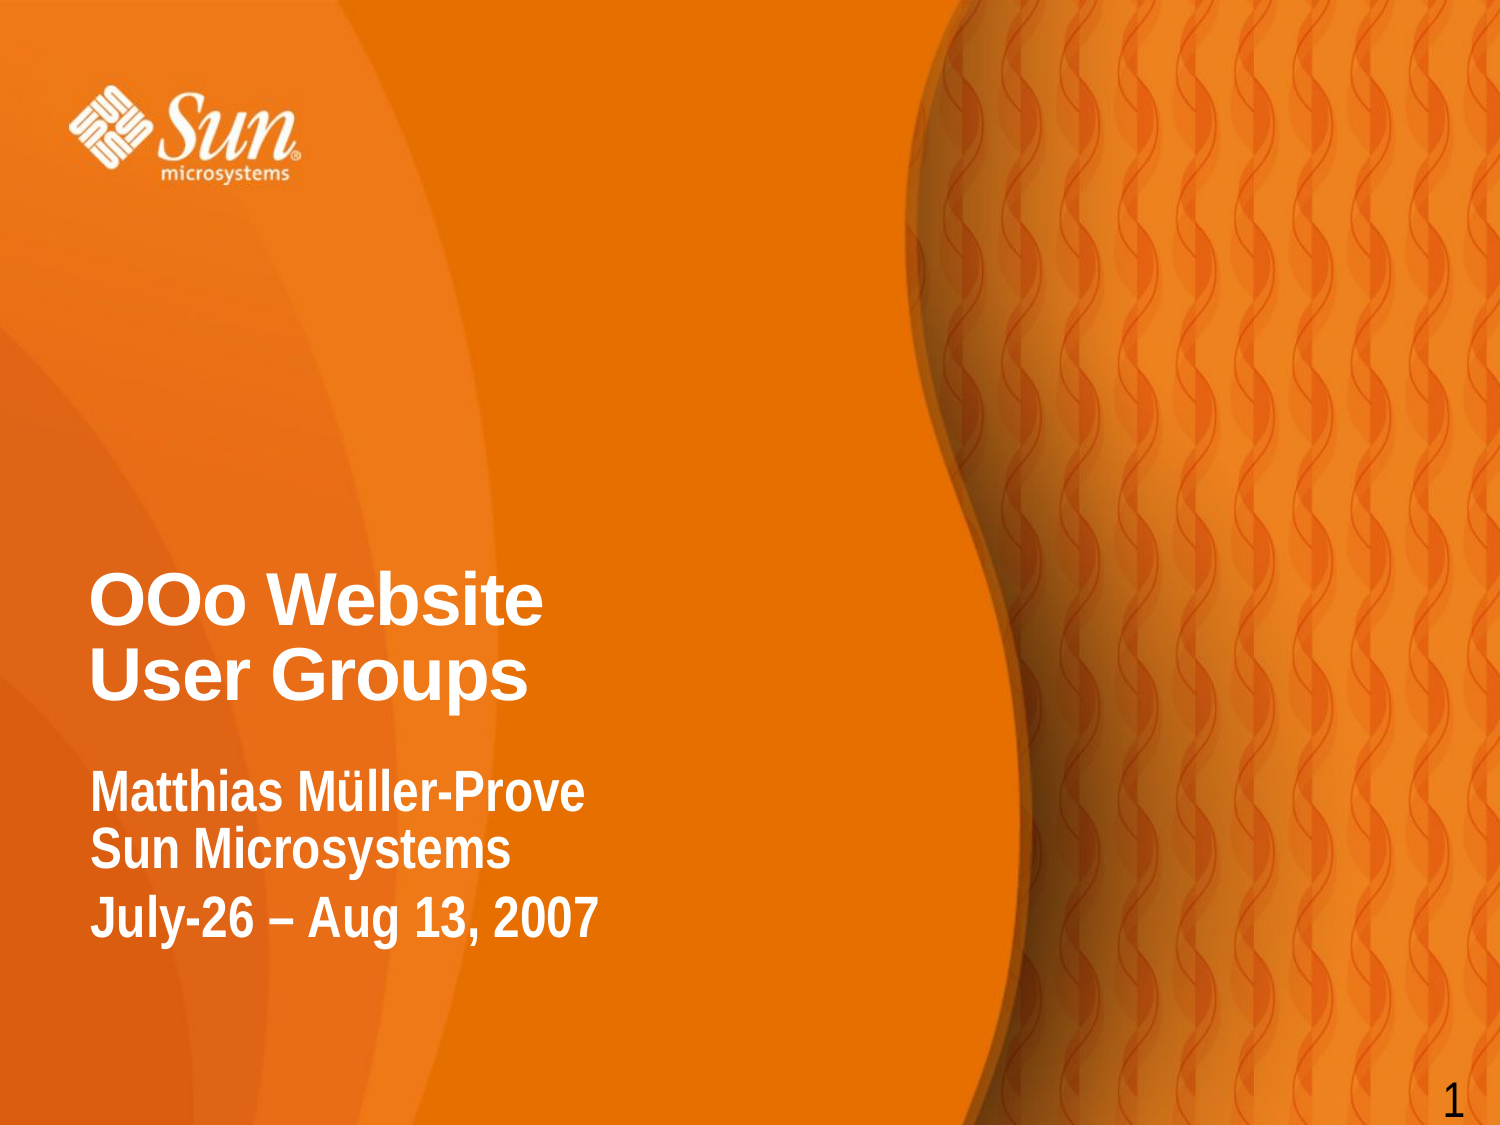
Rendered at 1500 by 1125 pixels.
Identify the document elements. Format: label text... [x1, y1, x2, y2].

title OOo Website User Groups [88, 527, 961, 716]
picture [0, 0, 1500, 1125]
list Matthias Müller-Prove Sun Microsystems July-26 – Aug 13, 2007 [90, 766, 1080, 966]
text_box 1 [1278, 1074, 1466, 1125]
